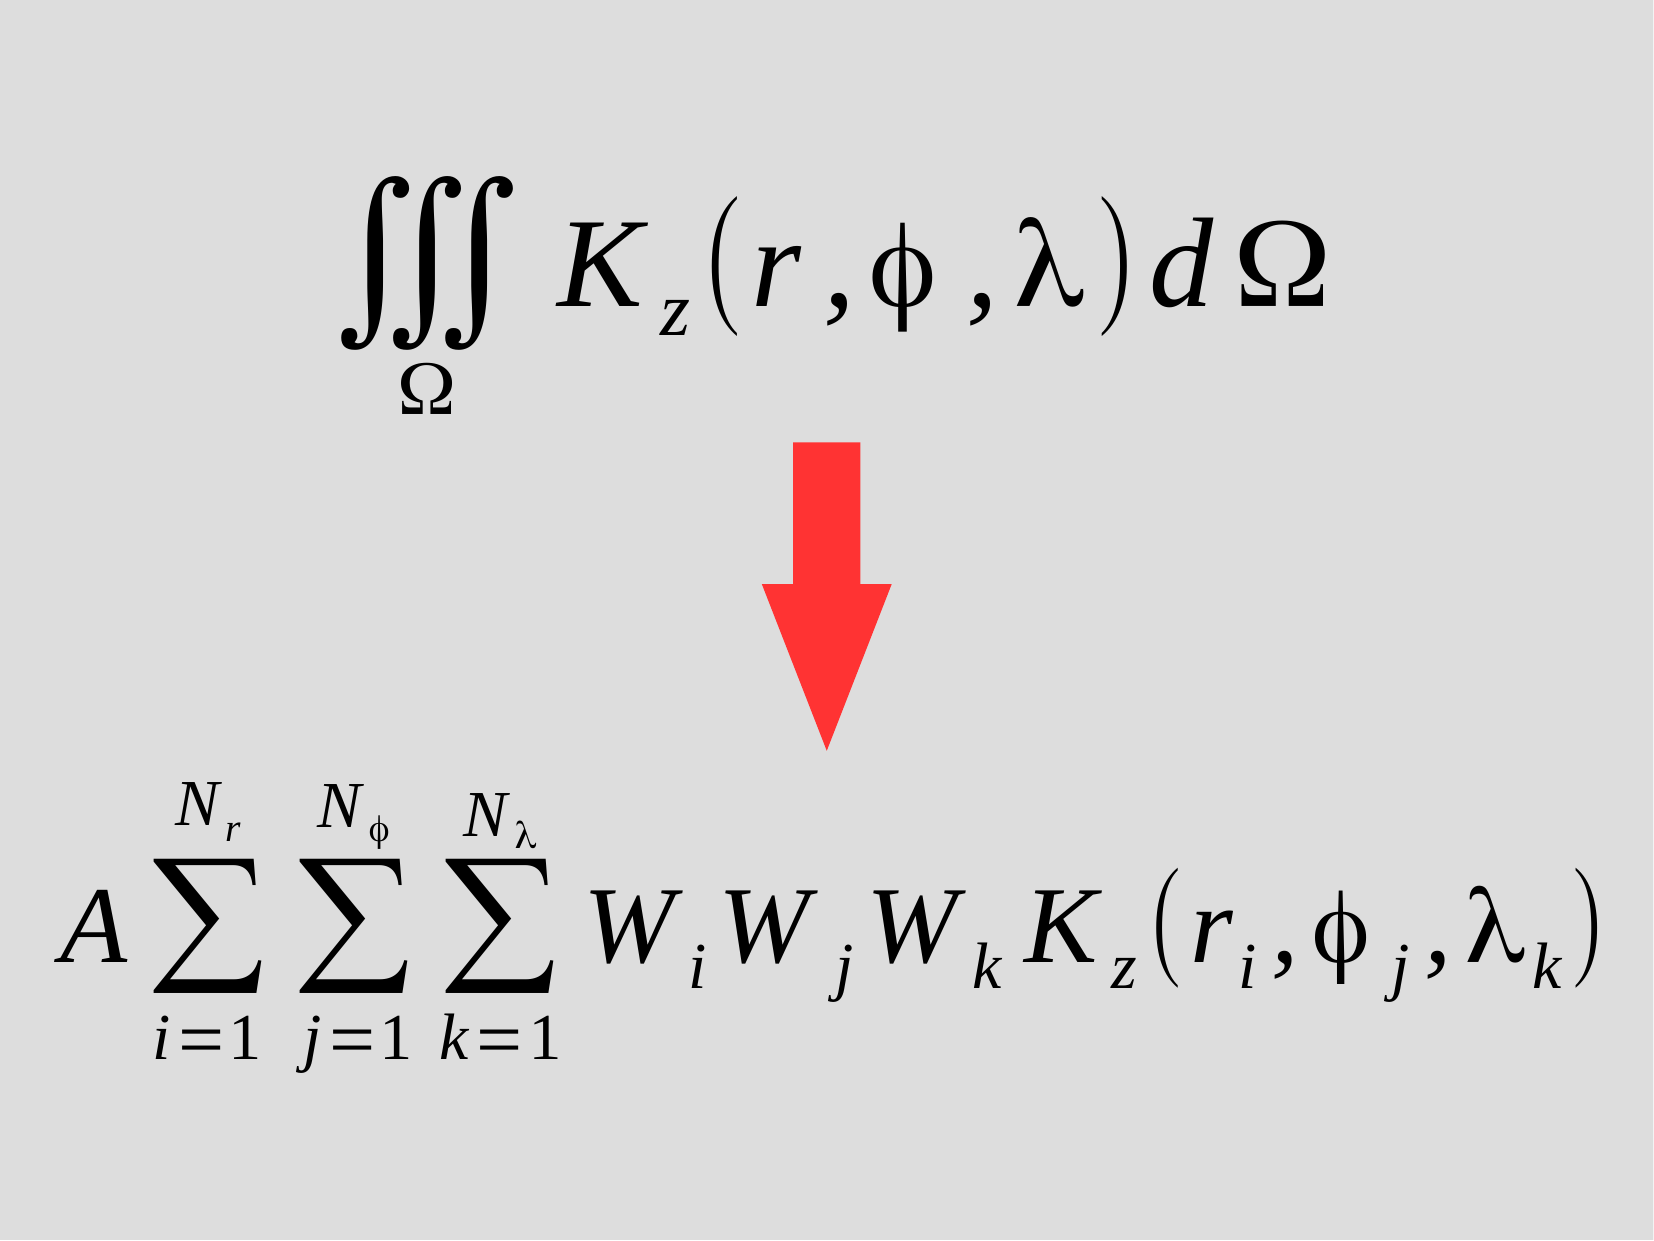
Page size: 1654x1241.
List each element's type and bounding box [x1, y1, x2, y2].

chart [314, 81, 1339, 419]
text_box [761, 442, 892, 751]
chart [43, 767, 1615, 1074]
